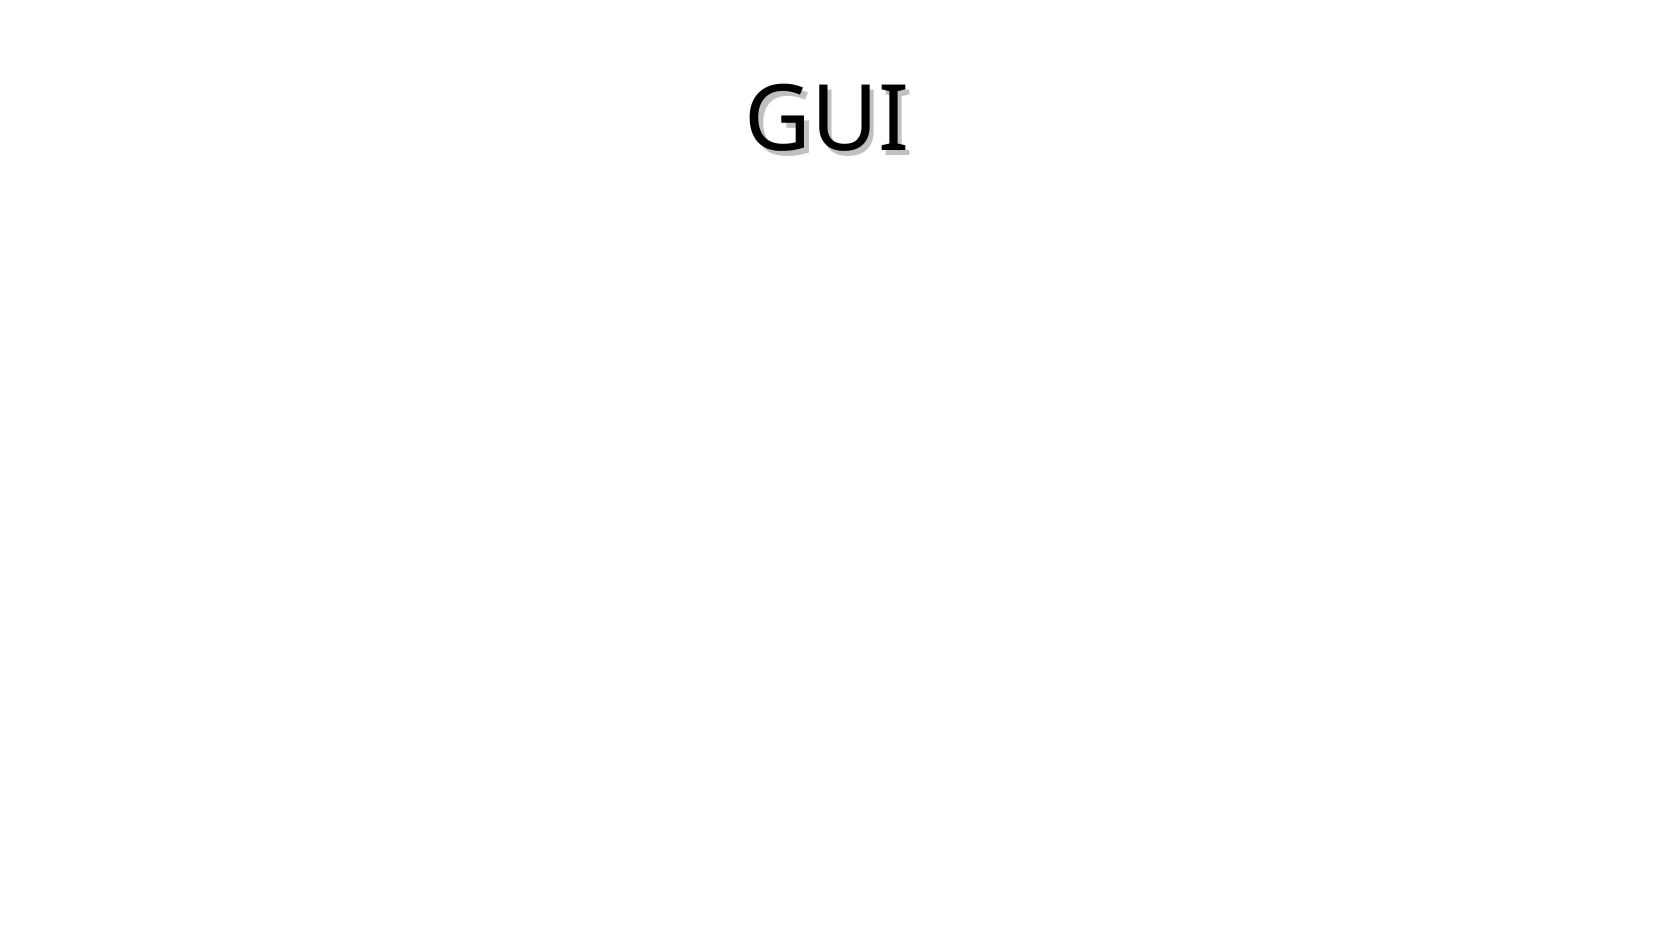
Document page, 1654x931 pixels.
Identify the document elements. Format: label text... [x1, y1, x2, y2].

title GUI [82, 37, 1571, 193]
